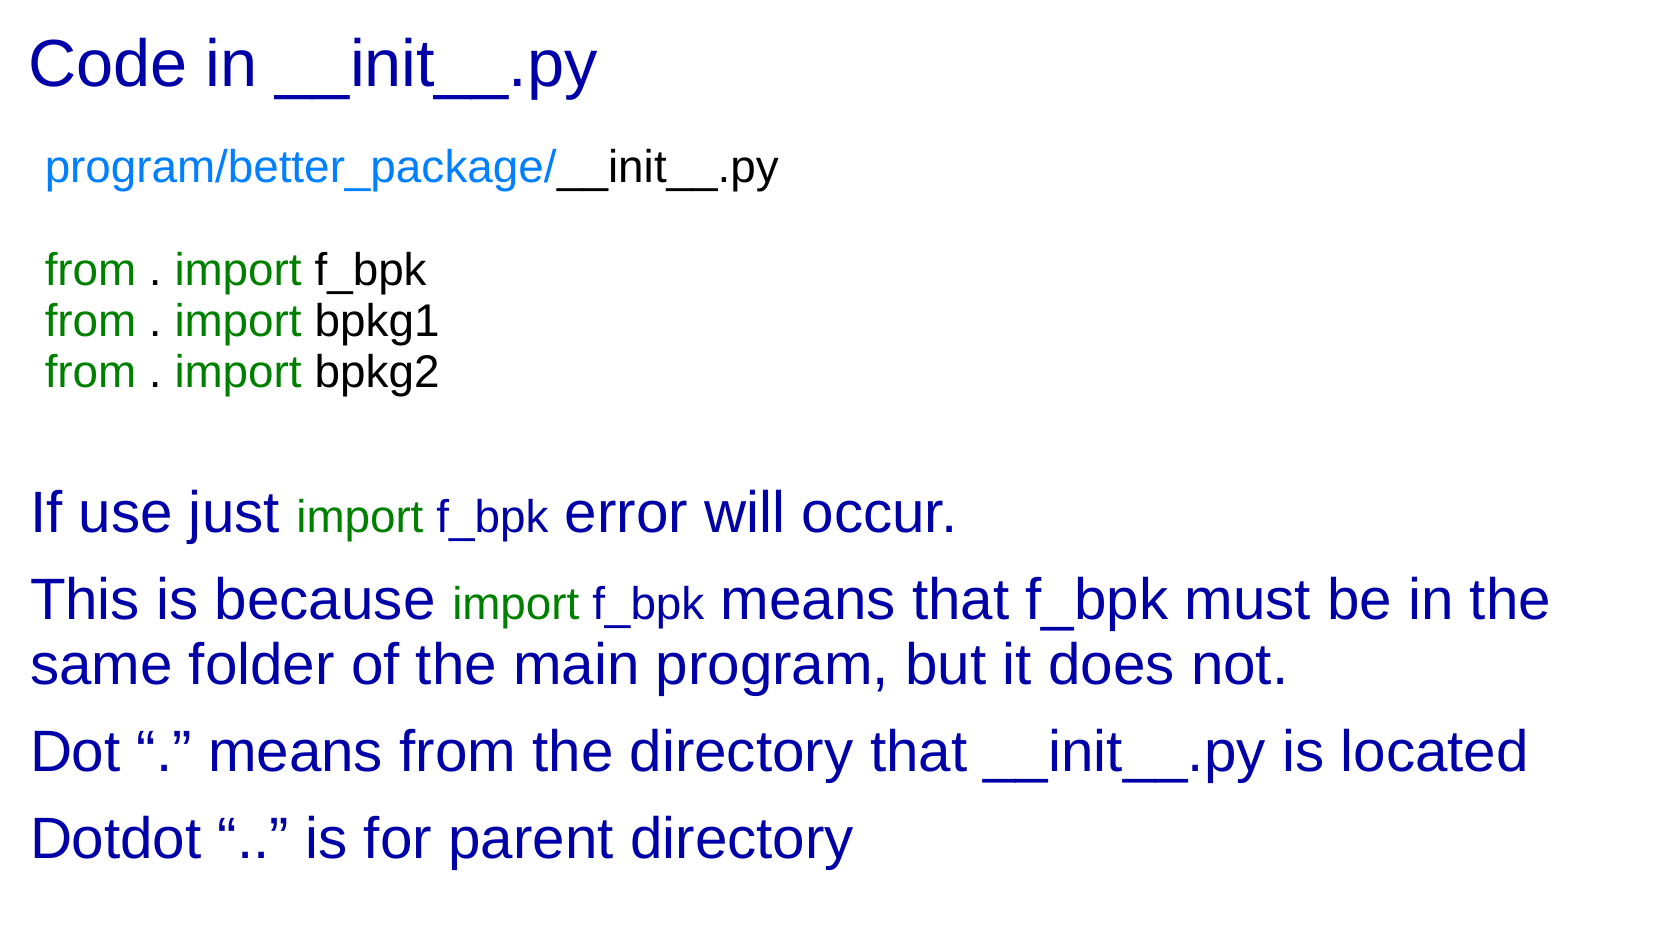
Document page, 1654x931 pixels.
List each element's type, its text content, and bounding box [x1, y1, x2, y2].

list If use just import f_bpk error will occur. This is because import f_bpk means that f_bpk must be in the same folder of the main program, but it does not. Dot “.” means from the directory that __init__.py is located Dotdot “..” is for parent directory [30, 480, 1645, 916]
title Code in __init__.py [28, 21, 1626, 106]
text_box program/better_package/__init__.py from . import f_bpk from . import bpkg1 from . import bpkg2 [30, 133, 811, 451]
